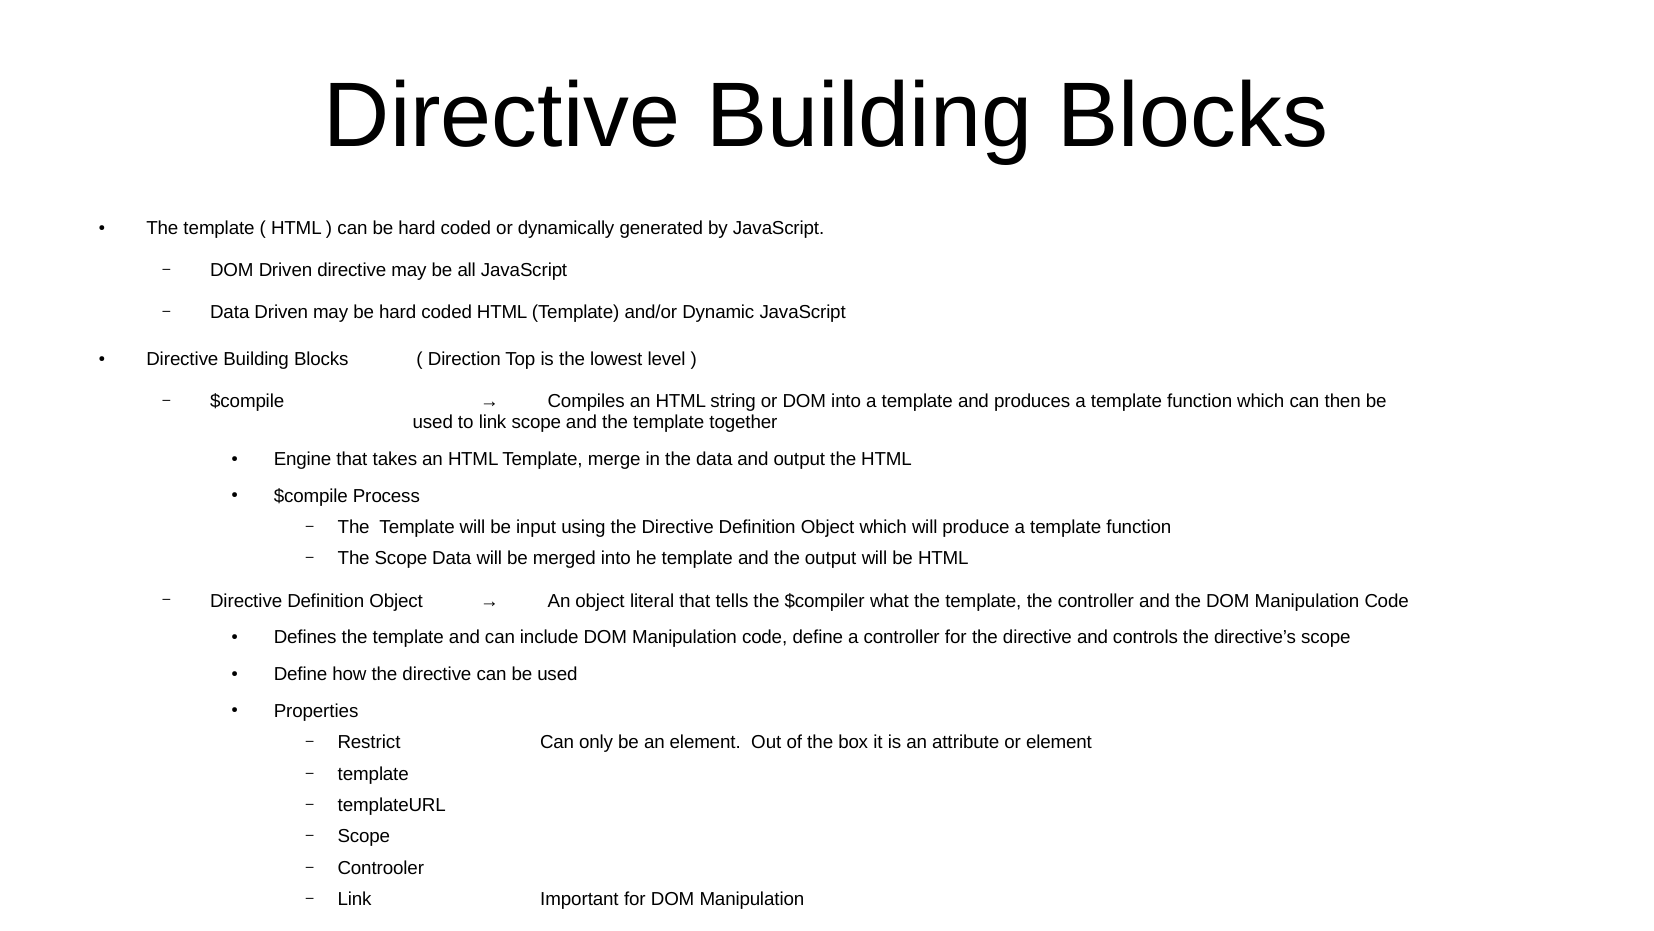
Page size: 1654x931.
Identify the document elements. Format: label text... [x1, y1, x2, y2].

list The template ( HTML ) can be hard coded or dynamically generated by JavaScript. DOM Driven directive may be all JavaScript Data Driven may be hard coded HTML (Template) and/or Dynamic JavaScript Directive Building Blocks ( Direction Top is the lowest level ) $compile → Compiles an HTML string or DOM into a template and produces a template function which can then be used to link scope and the template together Engine that takes an HTML Template, merge in the data and output the HTML $compile Process The Template will be input using the Directive Definition Object which will produce a template function The Scope Data will be merged into he template and the output will be HTML Directive Definition Object → An object literal that tells the $compiler what the template, the controller and the DOM Manipulation Code Defines the template and can include DOM Manipulation code, define a controller for the directive and controls the directive’s scope Define how the directive can be used Properties Restrict Can only be an element. Out of the box it is an attribute or element template templateURL Scope Controoler Link Important for DOM Manipulation [82, 217, 1576, 916]
title Directive Building Blocks [82, 37, 1571, 193]
